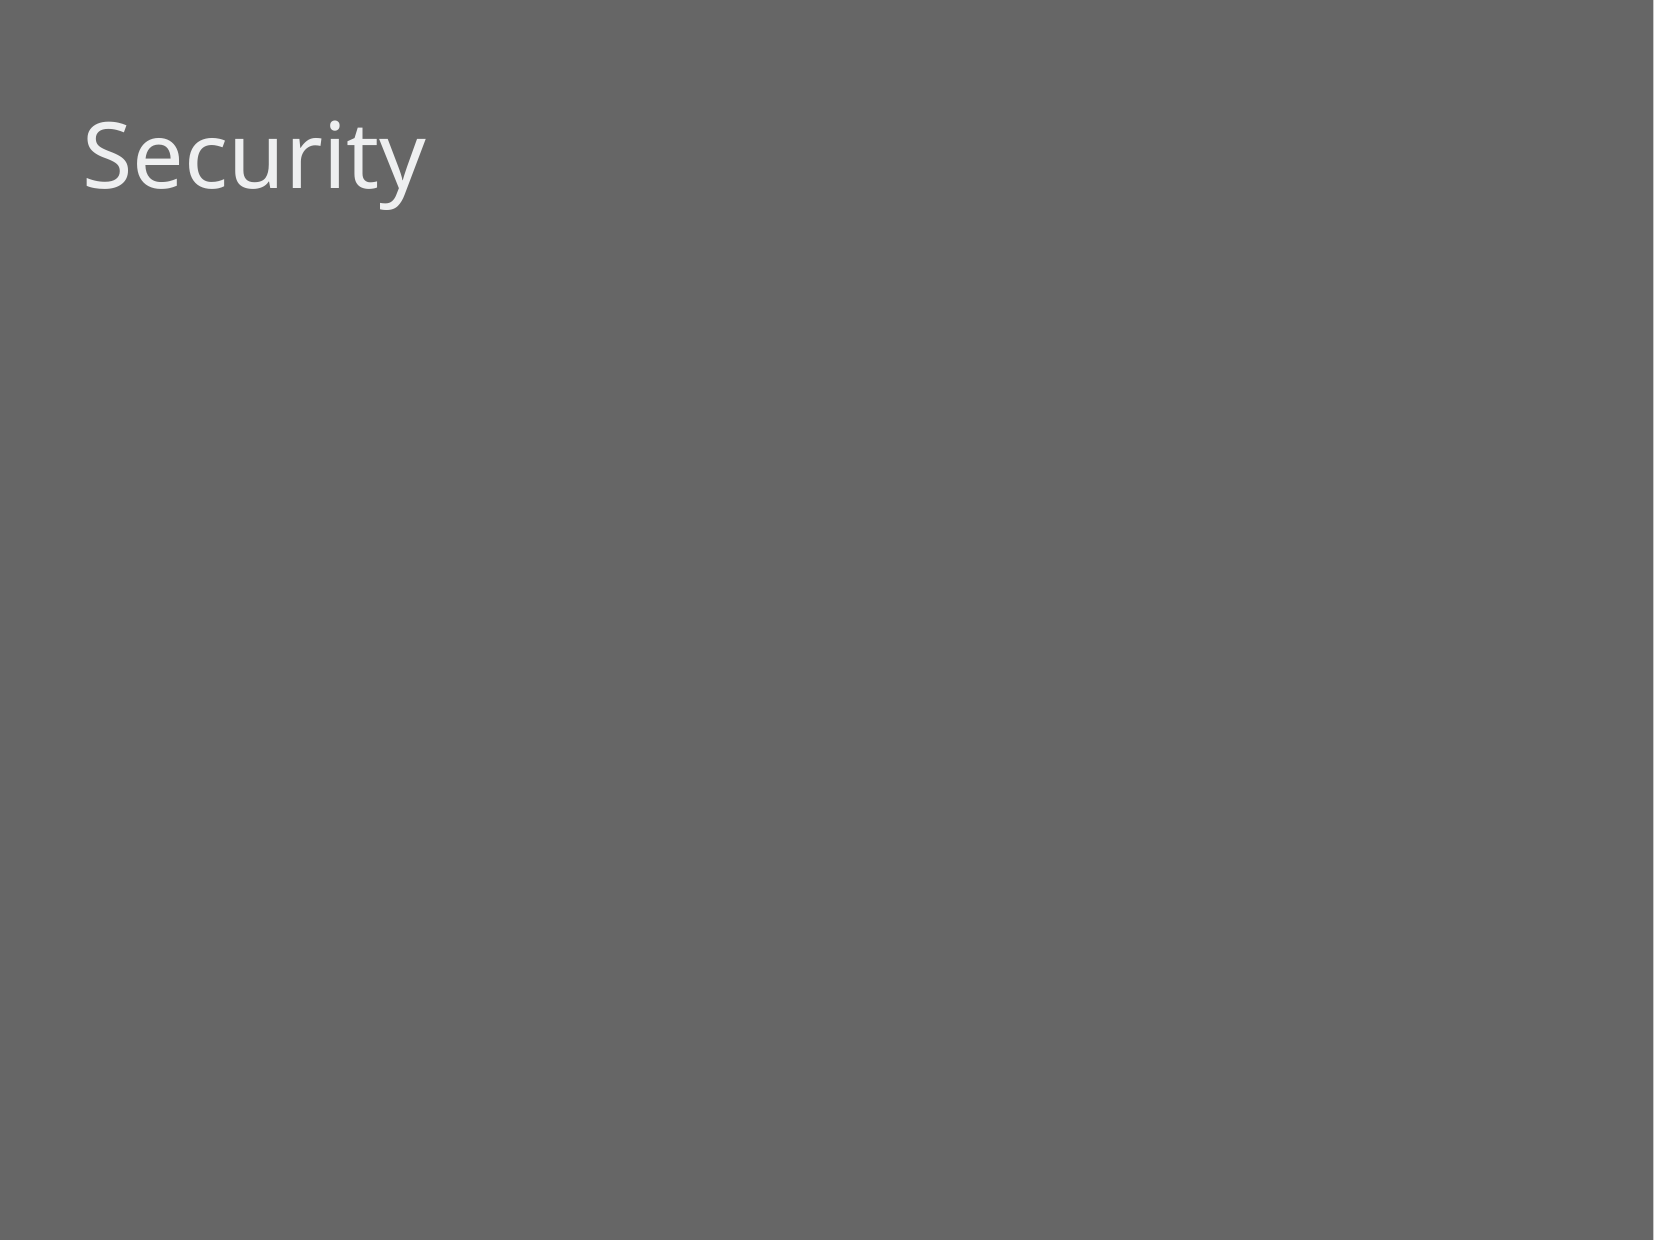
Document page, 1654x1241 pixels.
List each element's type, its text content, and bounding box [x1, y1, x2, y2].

title Security [82, 56, 1571, 250]
